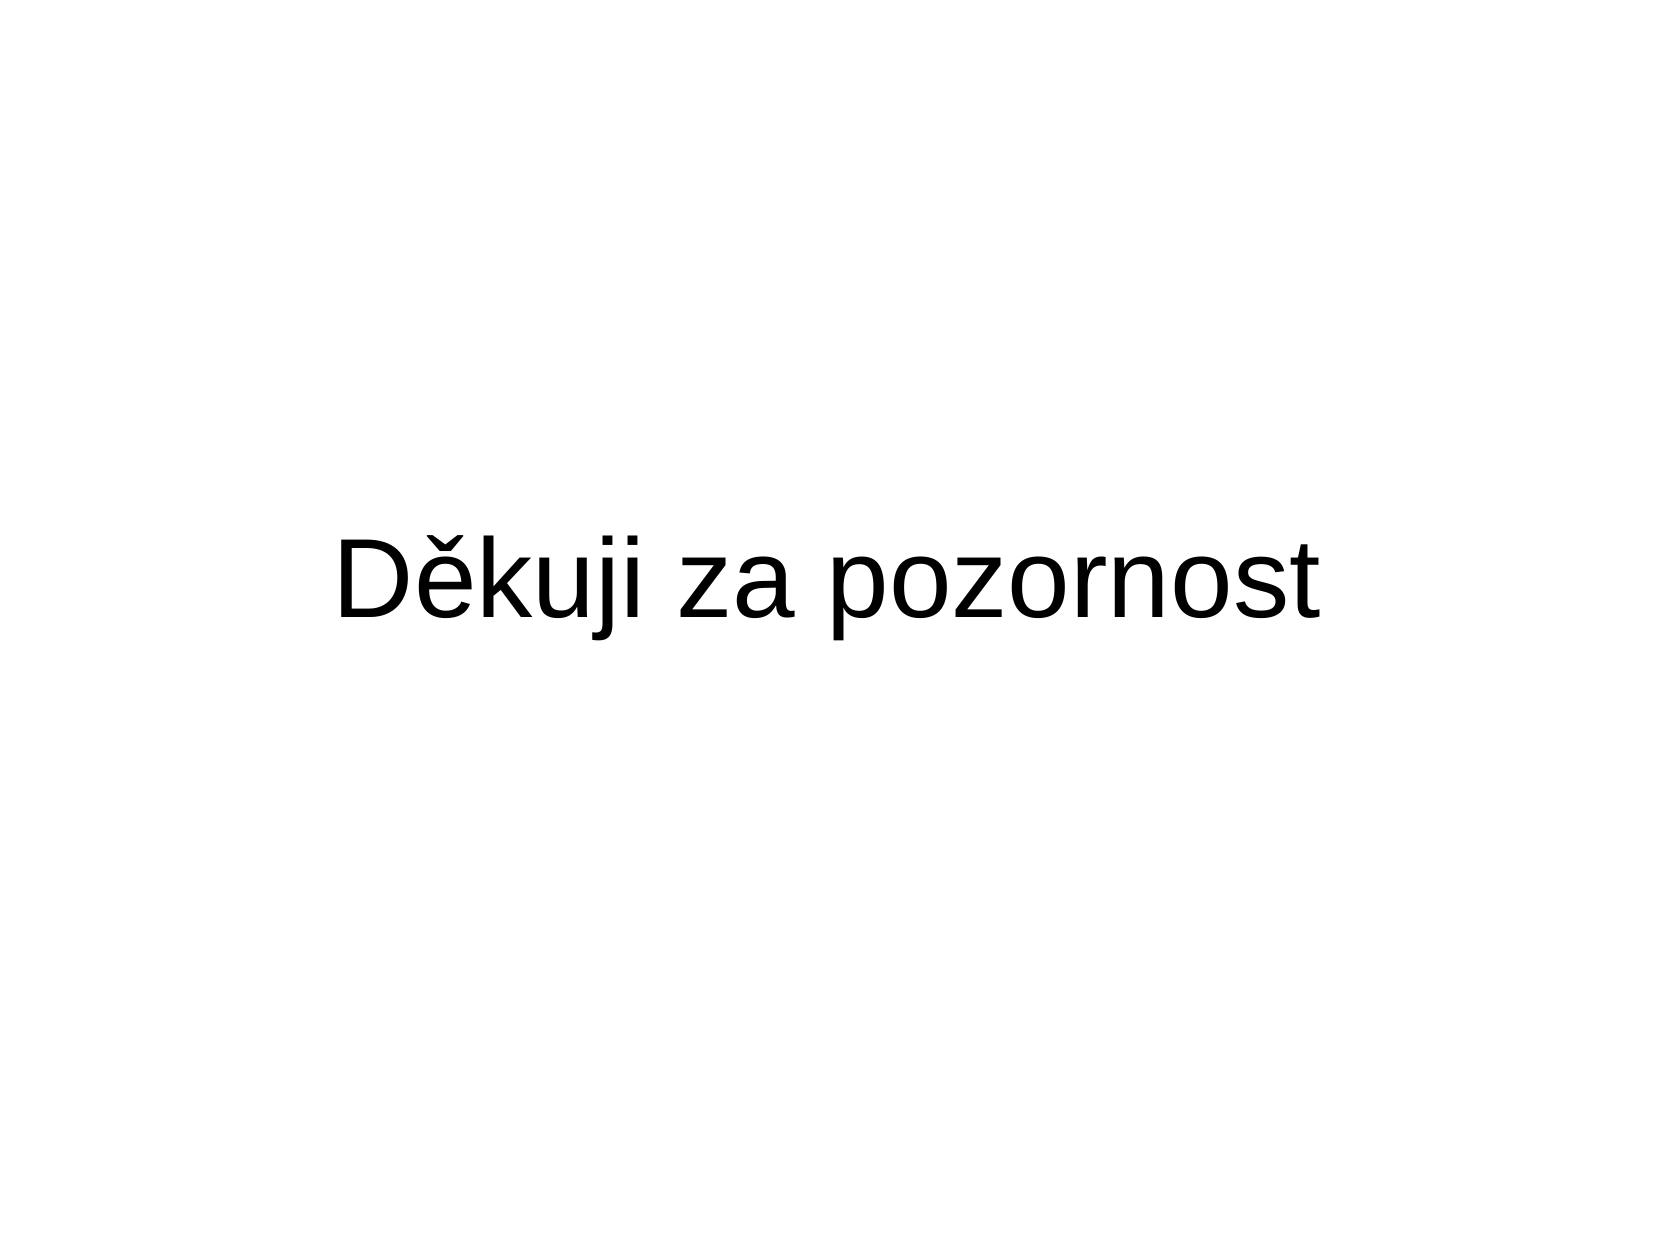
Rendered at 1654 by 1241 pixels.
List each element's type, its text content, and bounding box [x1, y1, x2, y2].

subtitle Děkuji za pozornost [82, 49, 1571, 1109]
